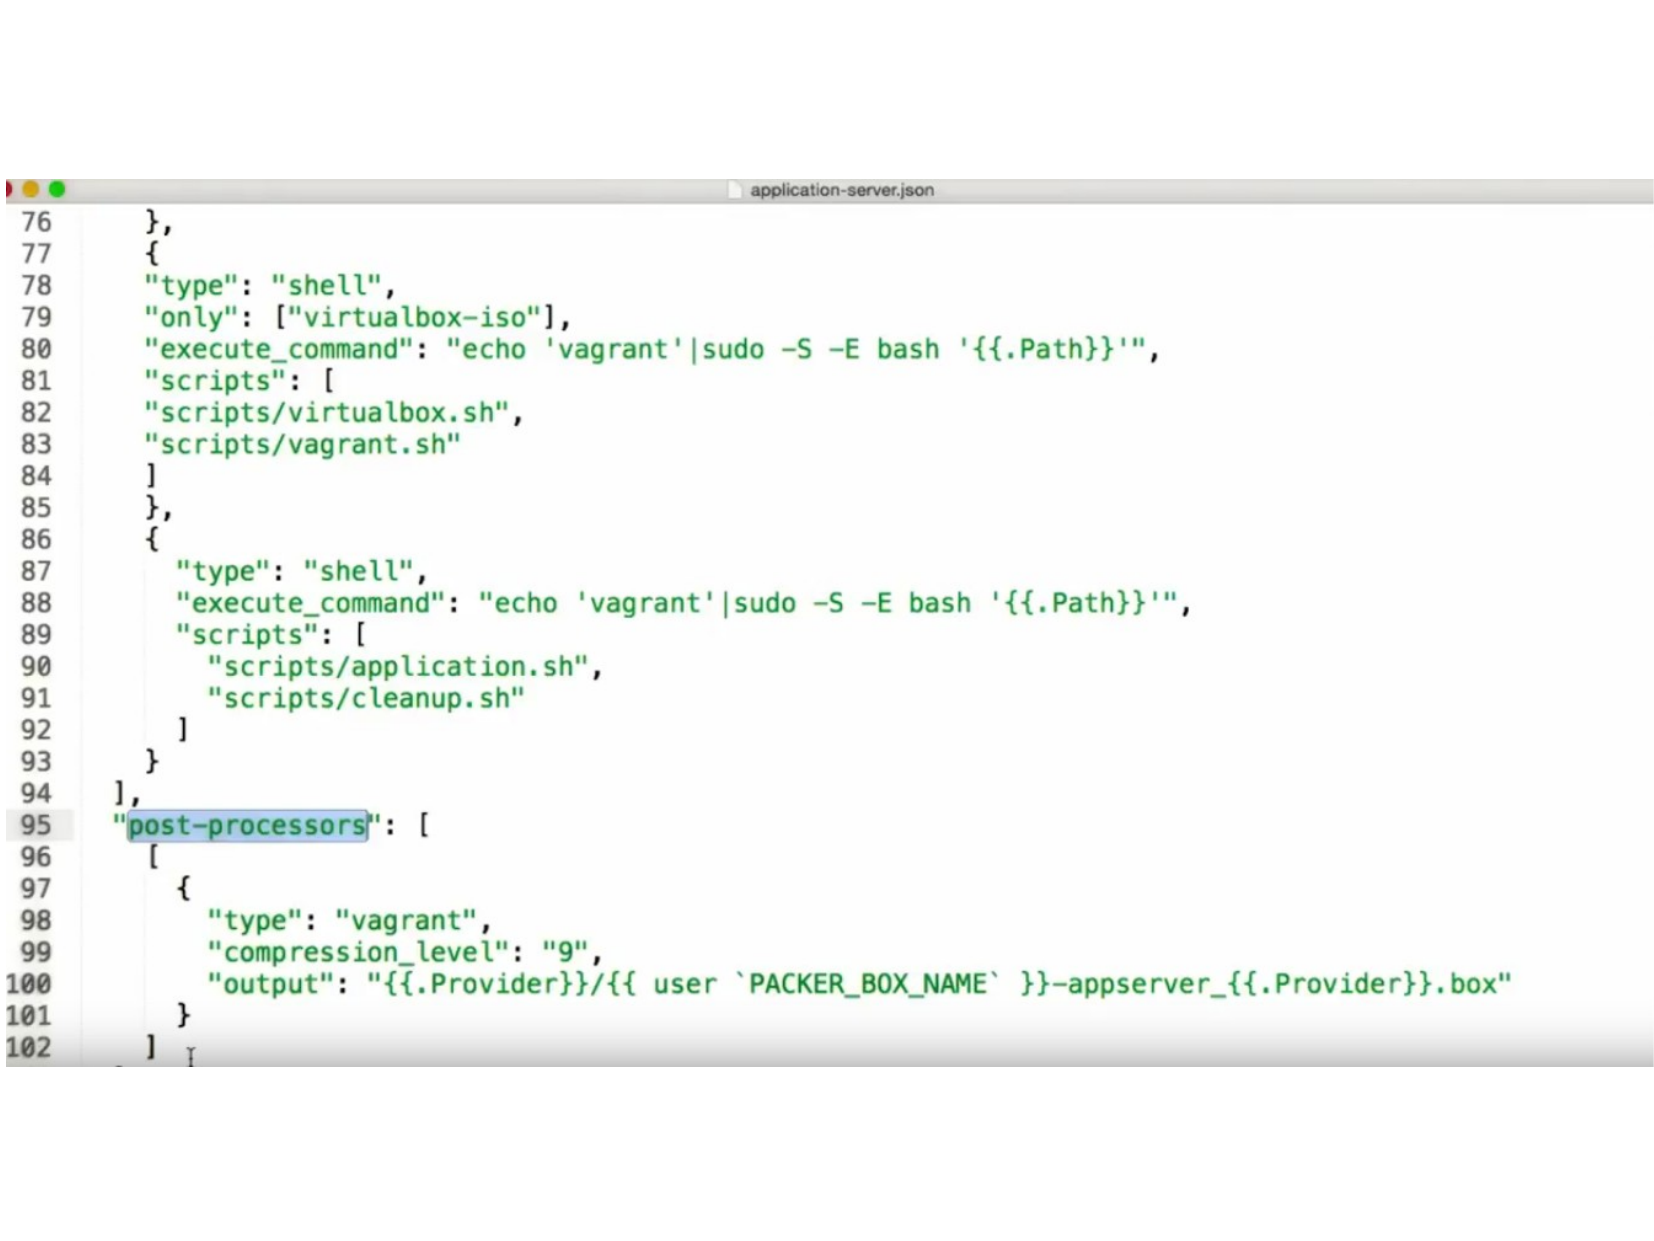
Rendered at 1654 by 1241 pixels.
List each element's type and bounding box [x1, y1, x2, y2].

picture [6, 179, 1654, 1067]
